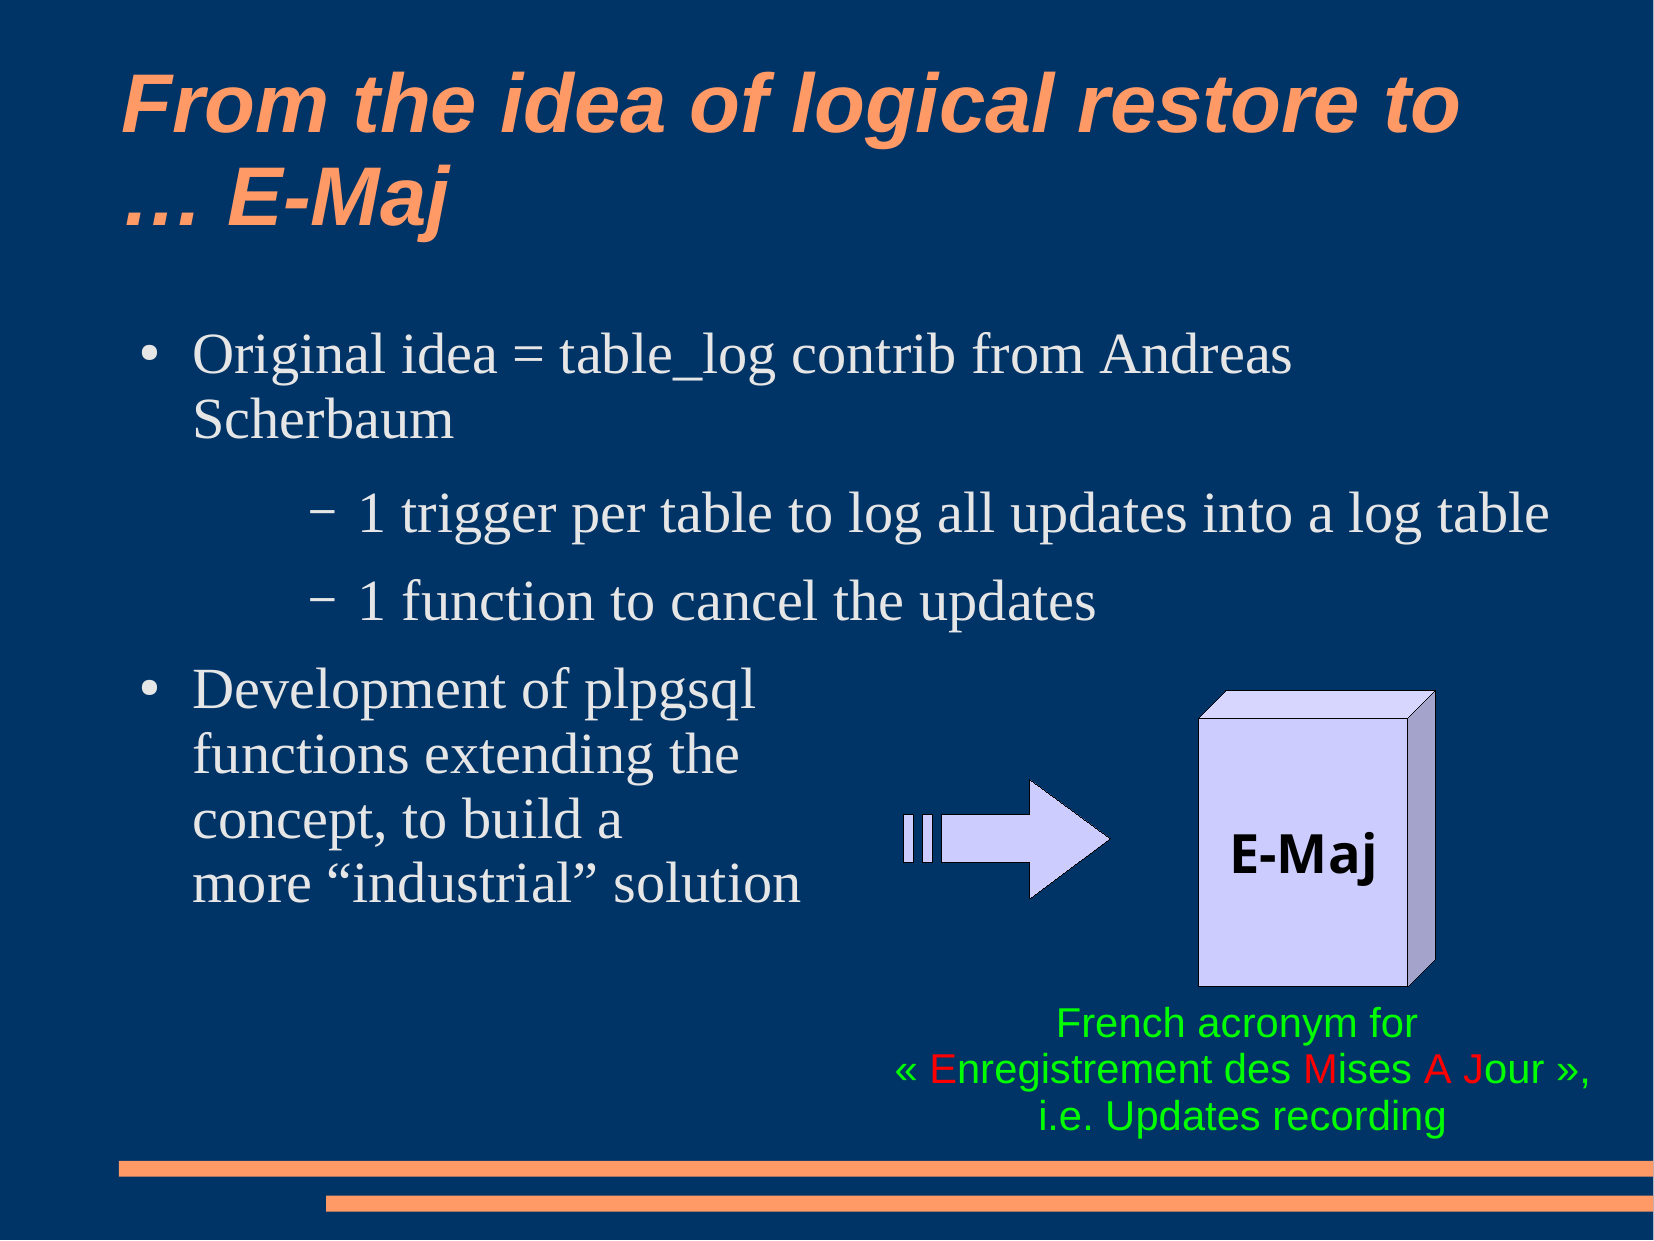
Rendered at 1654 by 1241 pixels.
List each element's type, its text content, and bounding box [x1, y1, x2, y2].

text_box [903, 814, 914, 863]
text_box French acronym for « Enregistrement des Mises A Jour », i.e. Updates recording [879, 992, 1602, 1148]
text_box E-Maj [1198, 719, 1407, 987]
title From the idea of logical restore to … E-Maj [121, 46, 1534, 254]
list Original idea = table_log contrib from Andreas Scherbaum 1 trigger per table to log all updates into a log table 1 function to cancel the updates Development of plpgsql functions extending the concept, to build a more “industrial” solution [121, 322, 1561, 923]
text_box [941, 779, 1111, 899]
text_box [922, 814, 933, 863]
